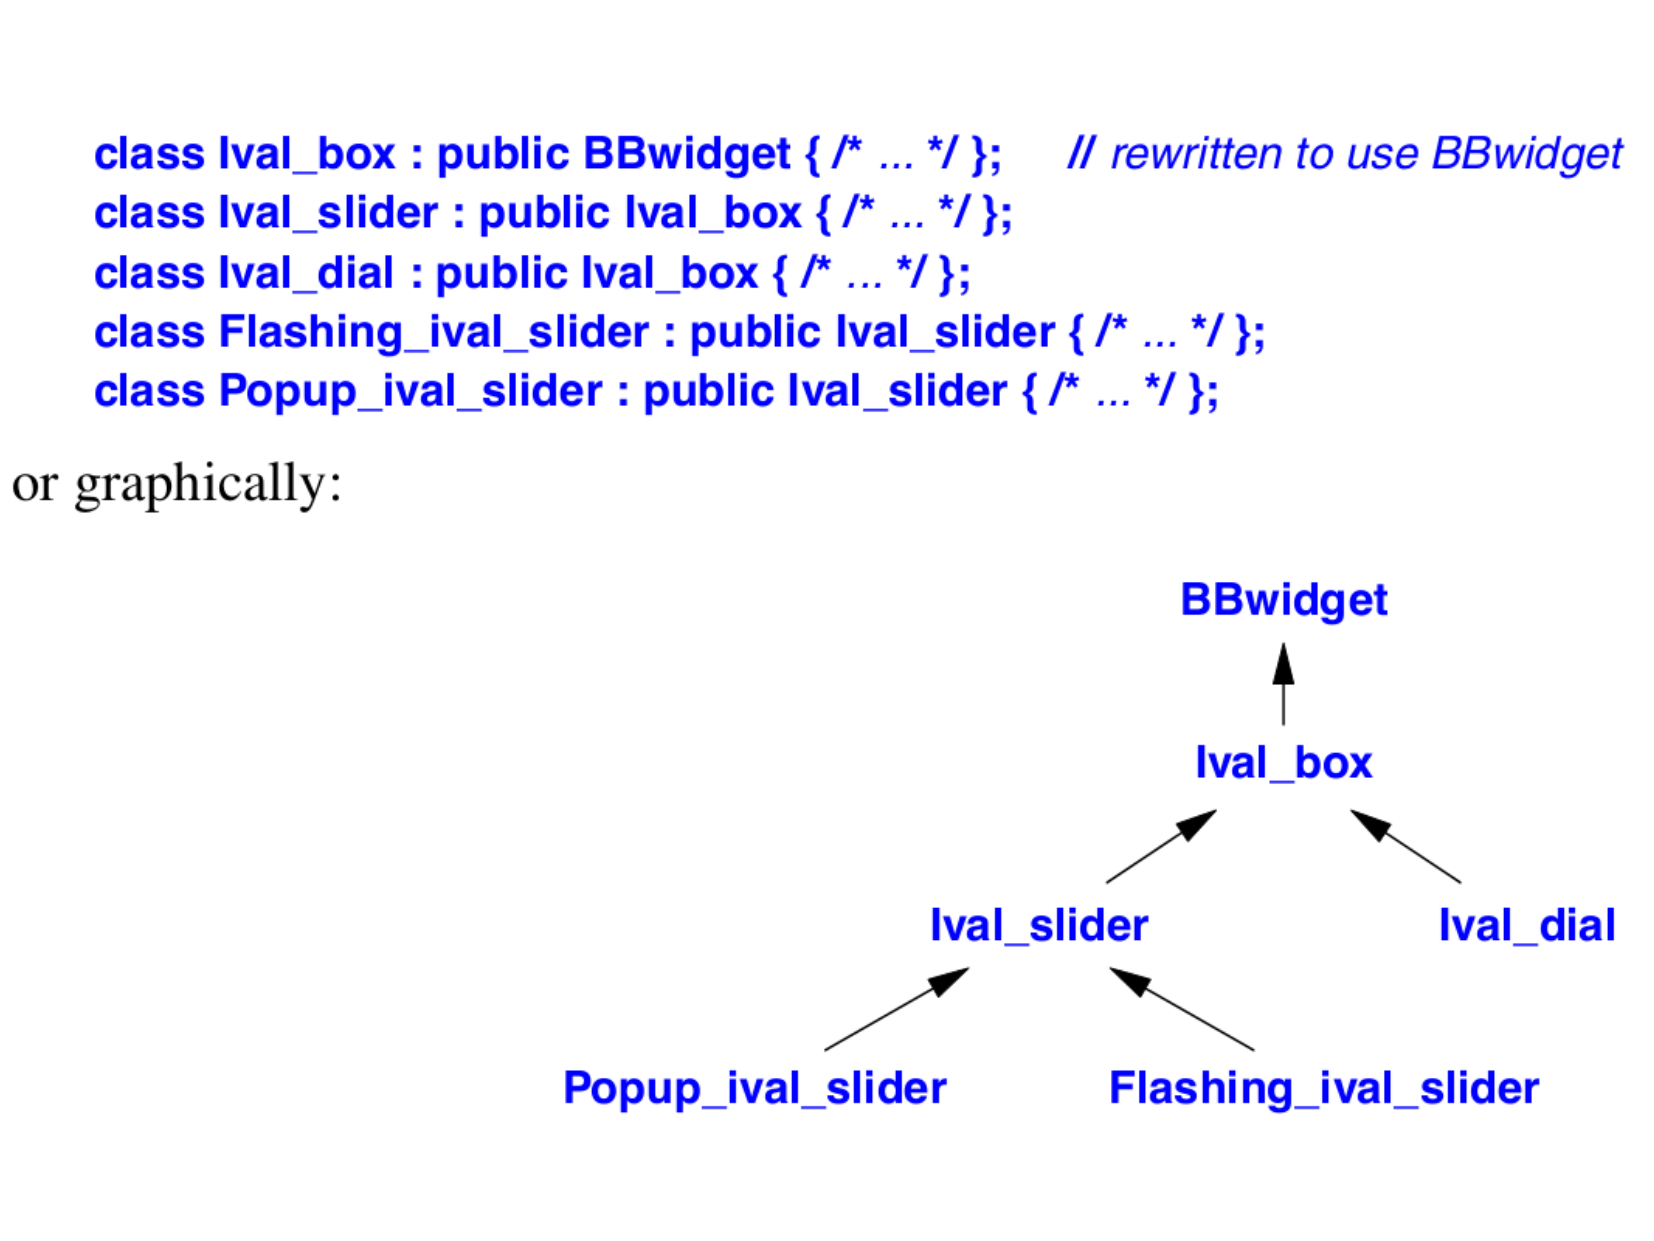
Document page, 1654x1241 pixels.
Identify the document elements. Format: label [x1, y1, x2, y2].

picture [1, 116, 1654, 1126]
